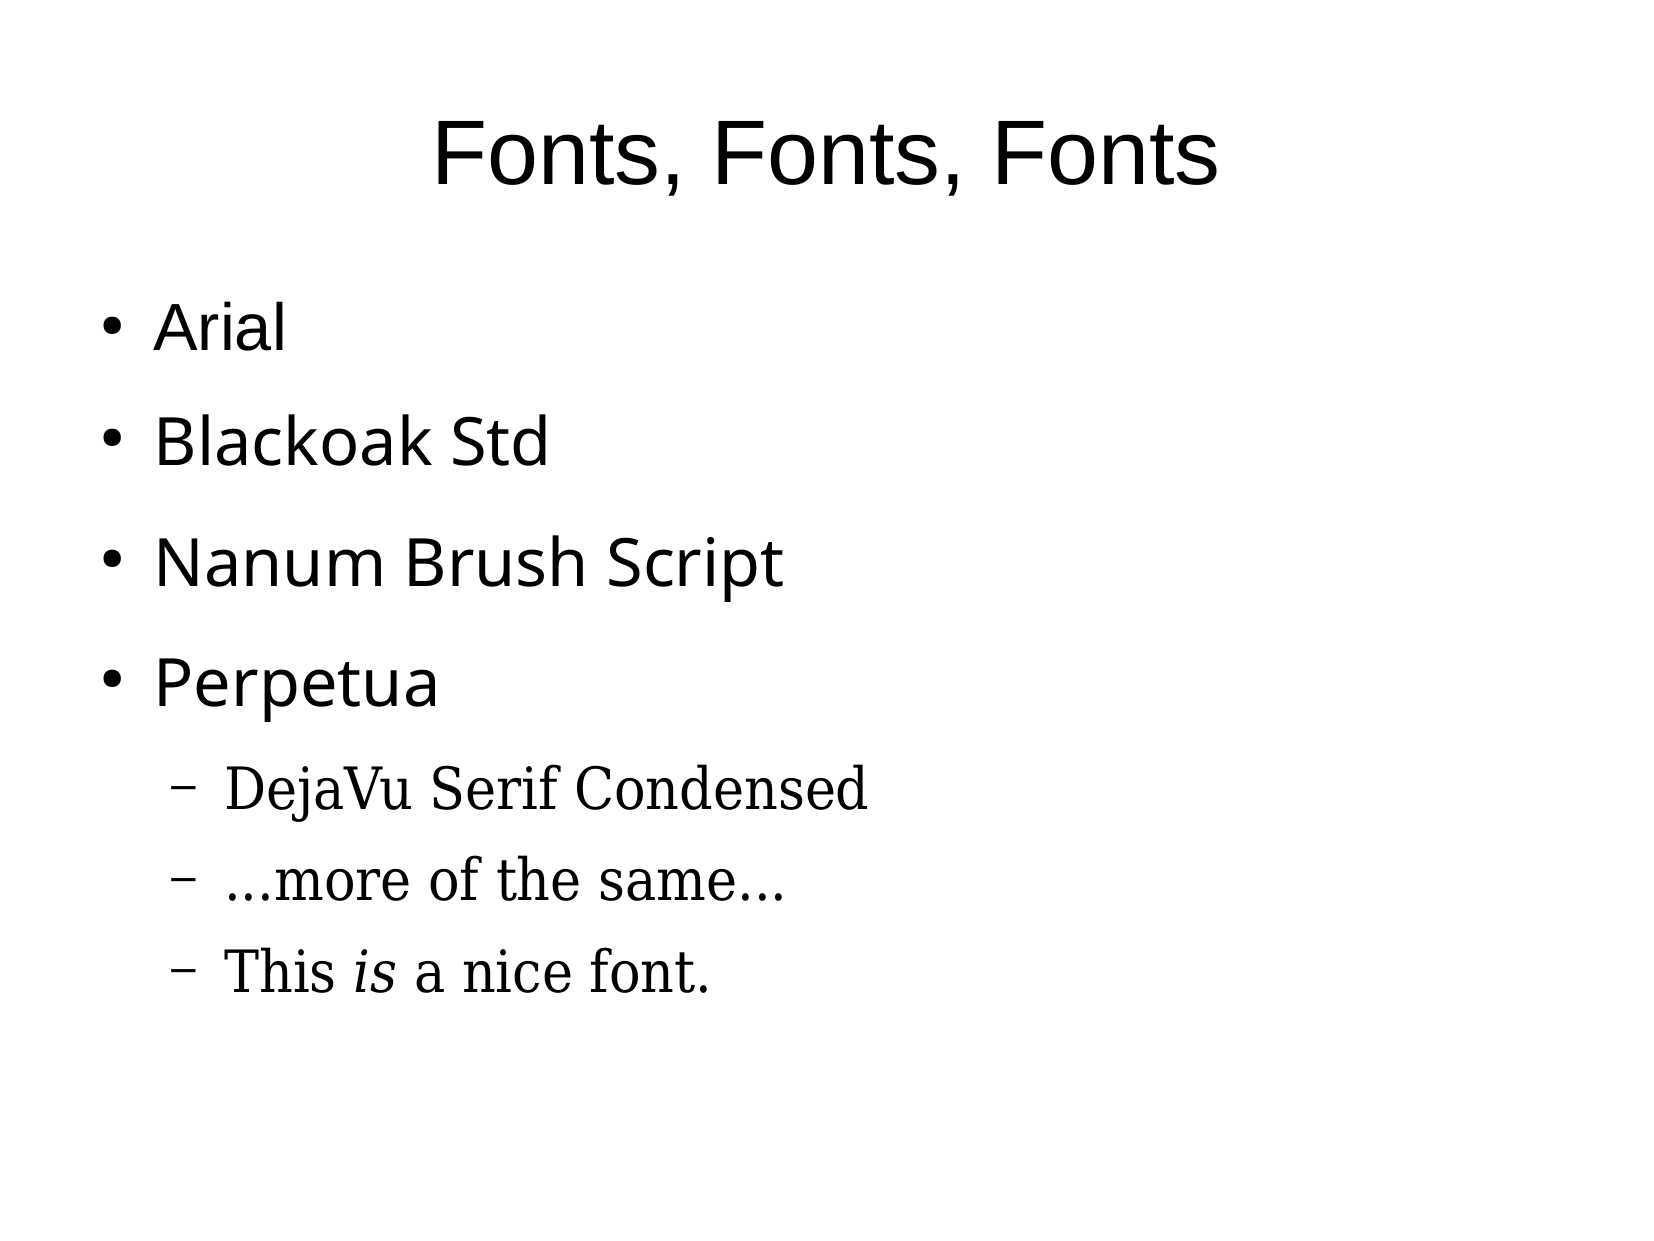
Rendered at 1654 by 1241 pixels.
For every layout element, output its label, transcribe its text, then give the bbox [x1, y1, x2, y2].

list Arial Blackoak Std Nanum Brush Script Perpetua DejaVu Serif Condensed ...more of the same... This is a nice font. [82, 290, 1538, 1010]
title Fonts, Fonts, Fonts [82, 49, 1571, 257]
